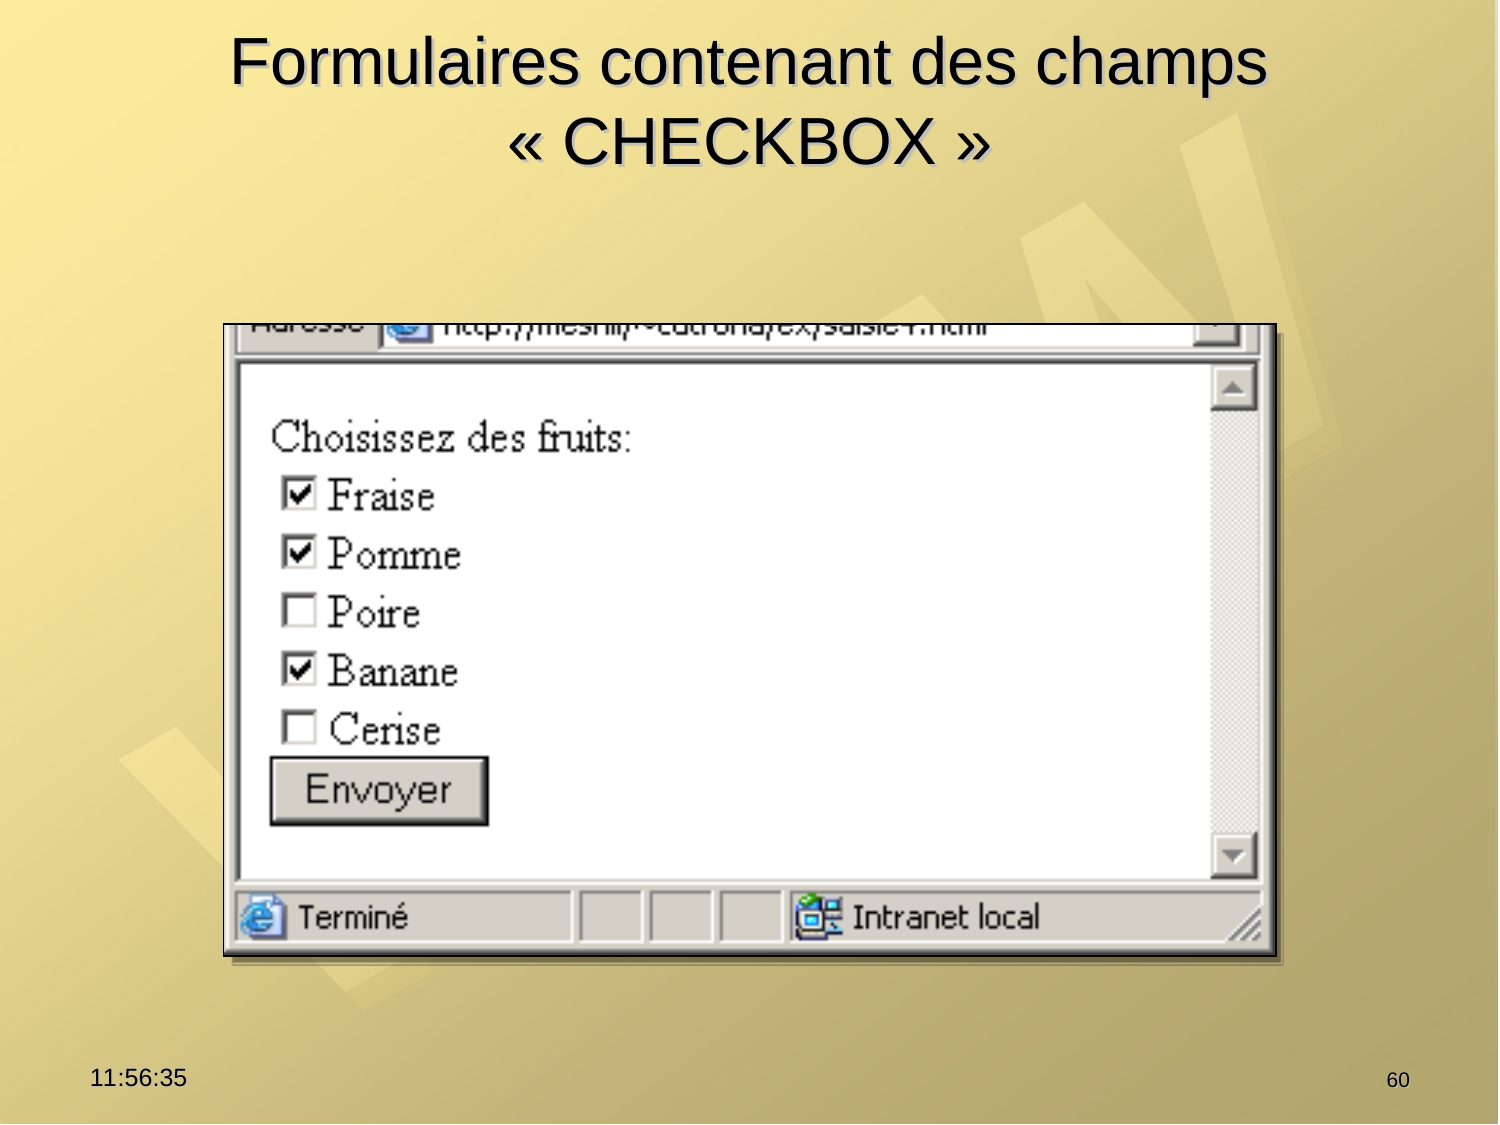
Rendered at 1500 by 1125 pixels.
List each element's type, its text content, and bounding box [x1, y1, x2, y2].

text_box 18:45:30 [74, 1058, 426, 1100]
text_box <numéro> [1074, 1058, 1426, 1100]
title Formulaires contenant des champs « CHECKBOX » [75, 45, 1426, 152]
picture [224, 324, 1276, 956]
